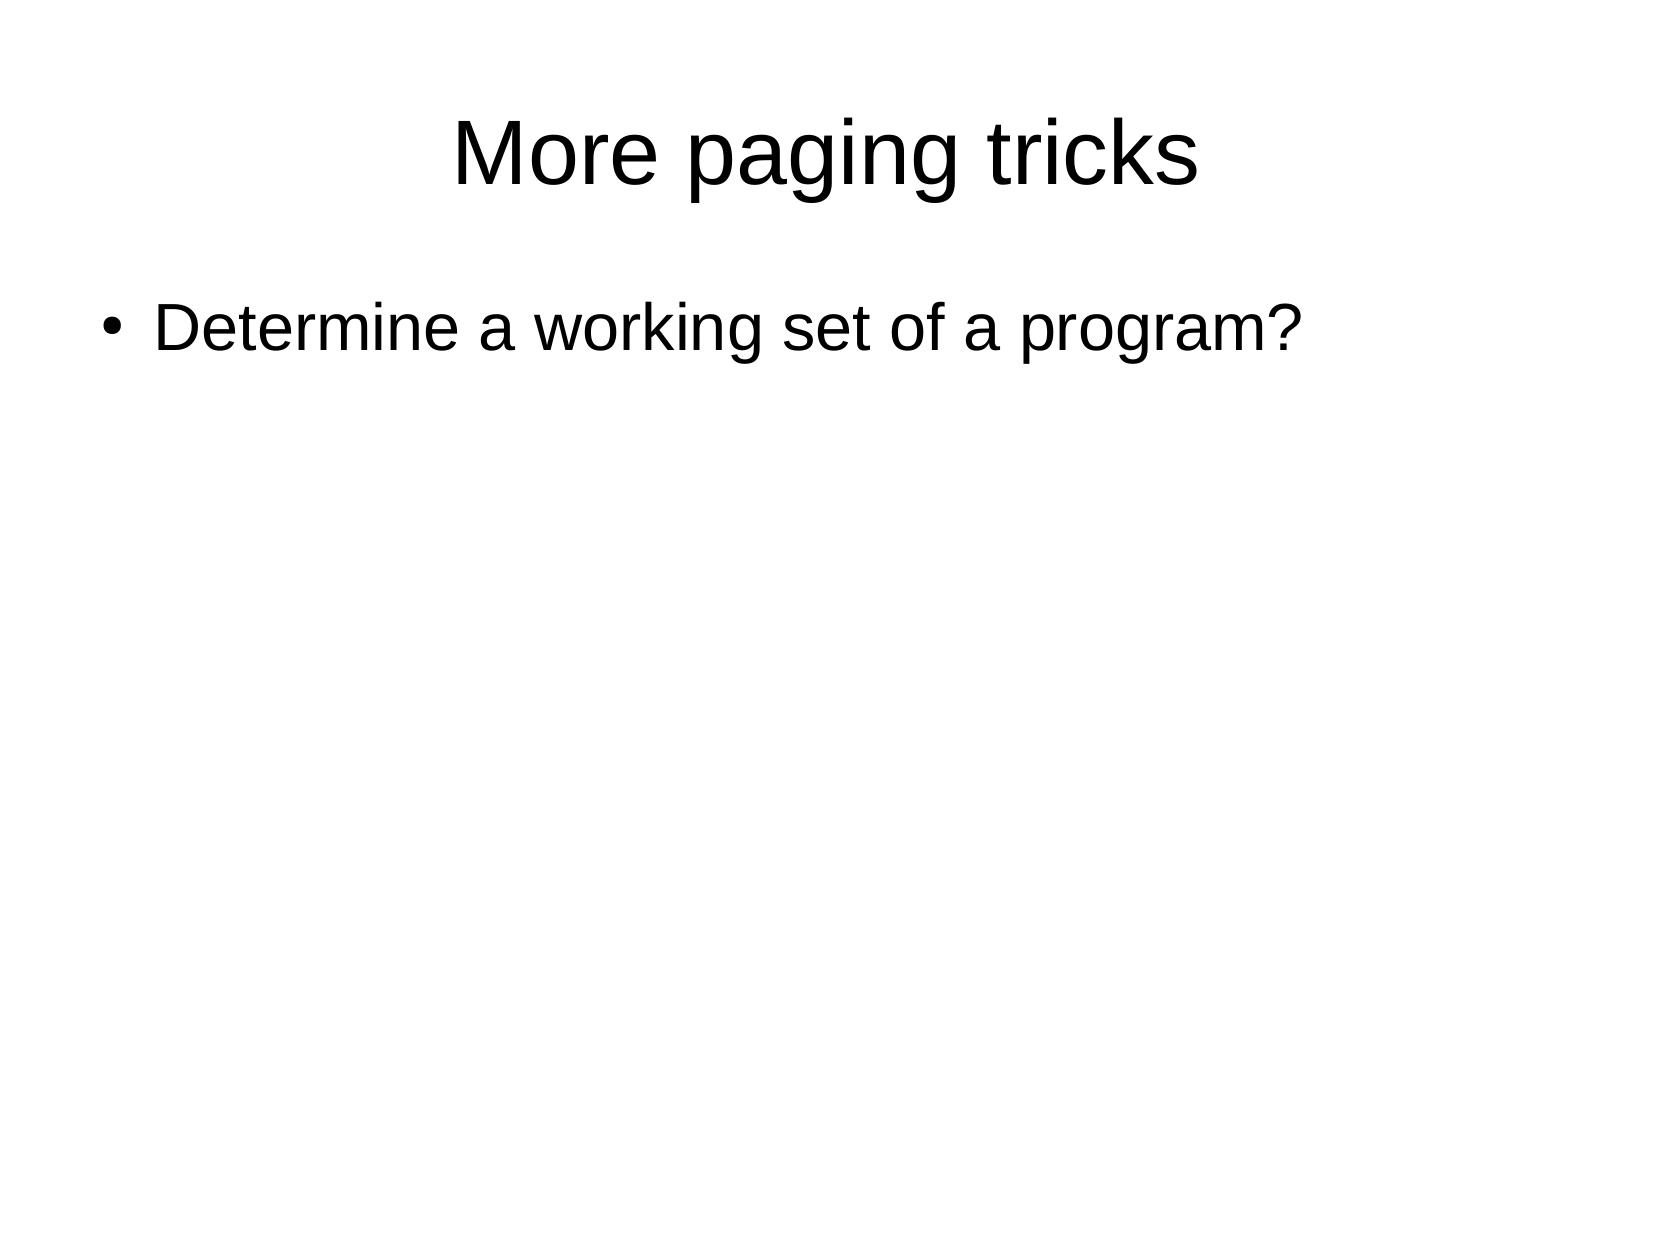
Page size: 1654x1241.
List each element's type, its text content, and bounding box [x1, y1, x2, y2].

list Determine a working set of a program? [82, 290, 1571, 1010]
title More paging tricks [82, 49, 1571, 257]
